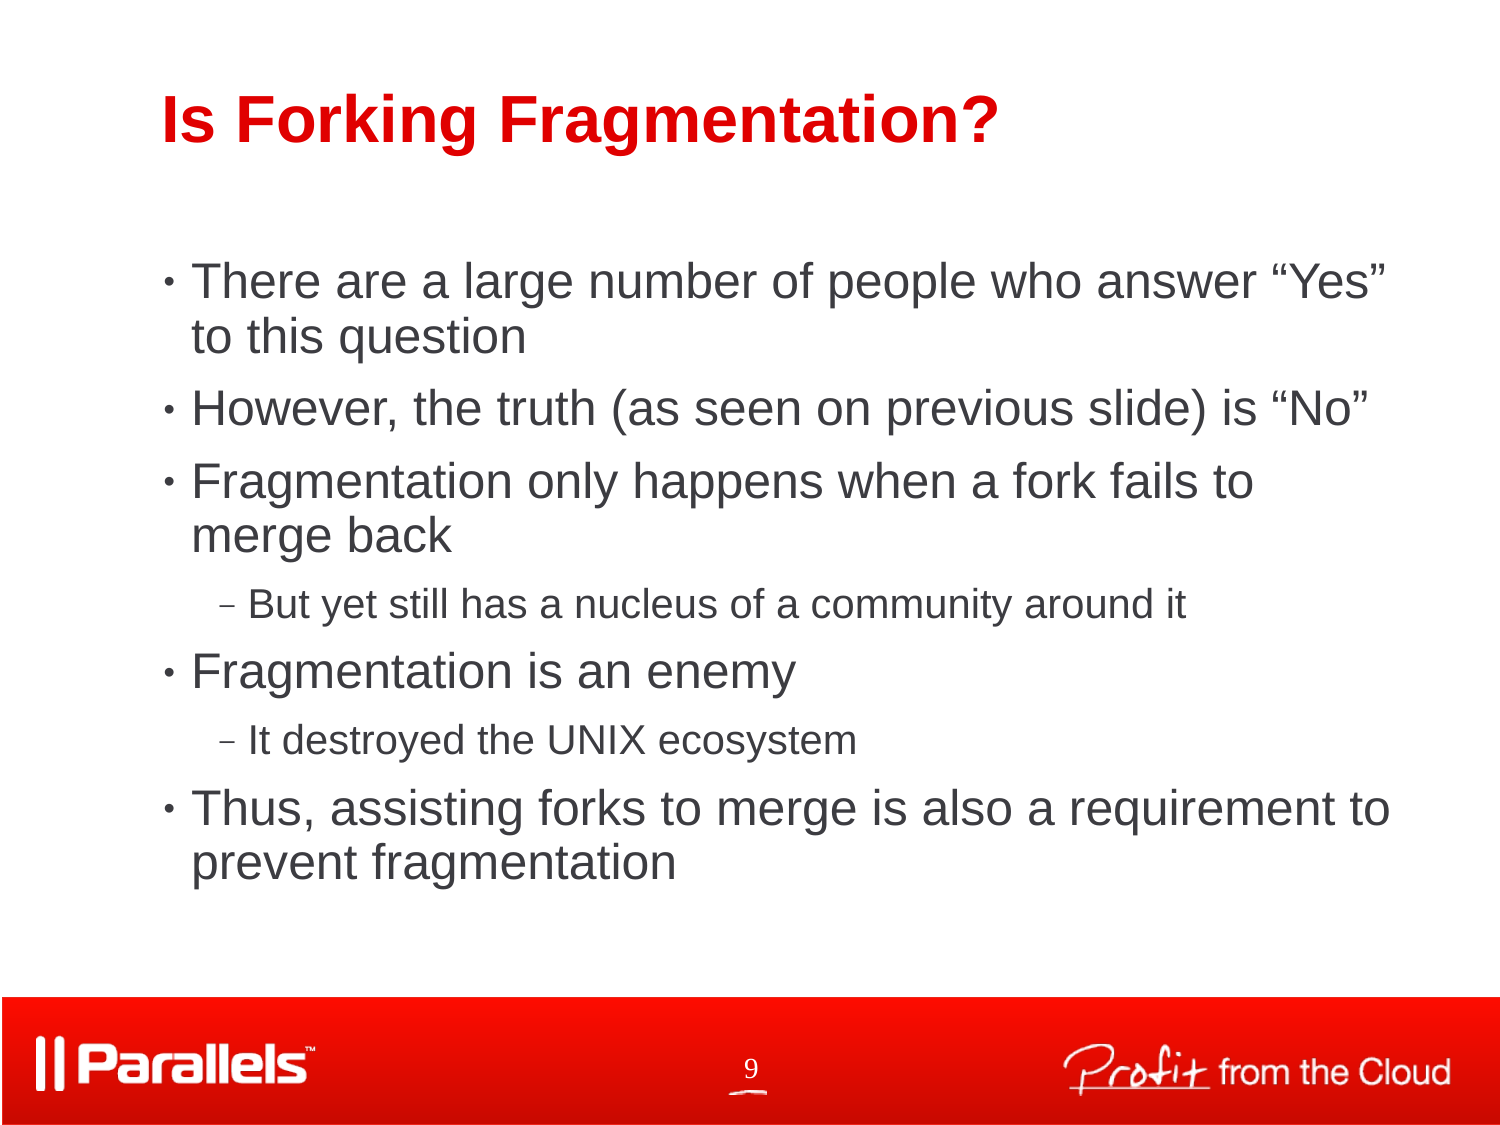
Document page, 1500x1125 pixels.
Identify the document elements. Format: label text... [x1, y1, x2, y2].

picture [1049, 1033, 1465, 1096]
picture [727, 1090, 767, 1095]
list There are a large number of people who answer “Yes” to this question However, the truth (as seen on previous slide) is “No” Fragmentation only happens when a fork fails to merge back But yet still has a nucleus of a community around it Fragmentation is an enemy It destroyed the UNIX ecosystem Thus, assisting forks to merge is also a requirement to prevent fragmentation [163, 254, 1404, 998]
picture [36, 1034, 318, 1091]
title Is Forking Fragmentation? [161, 41, 1383, 205]
